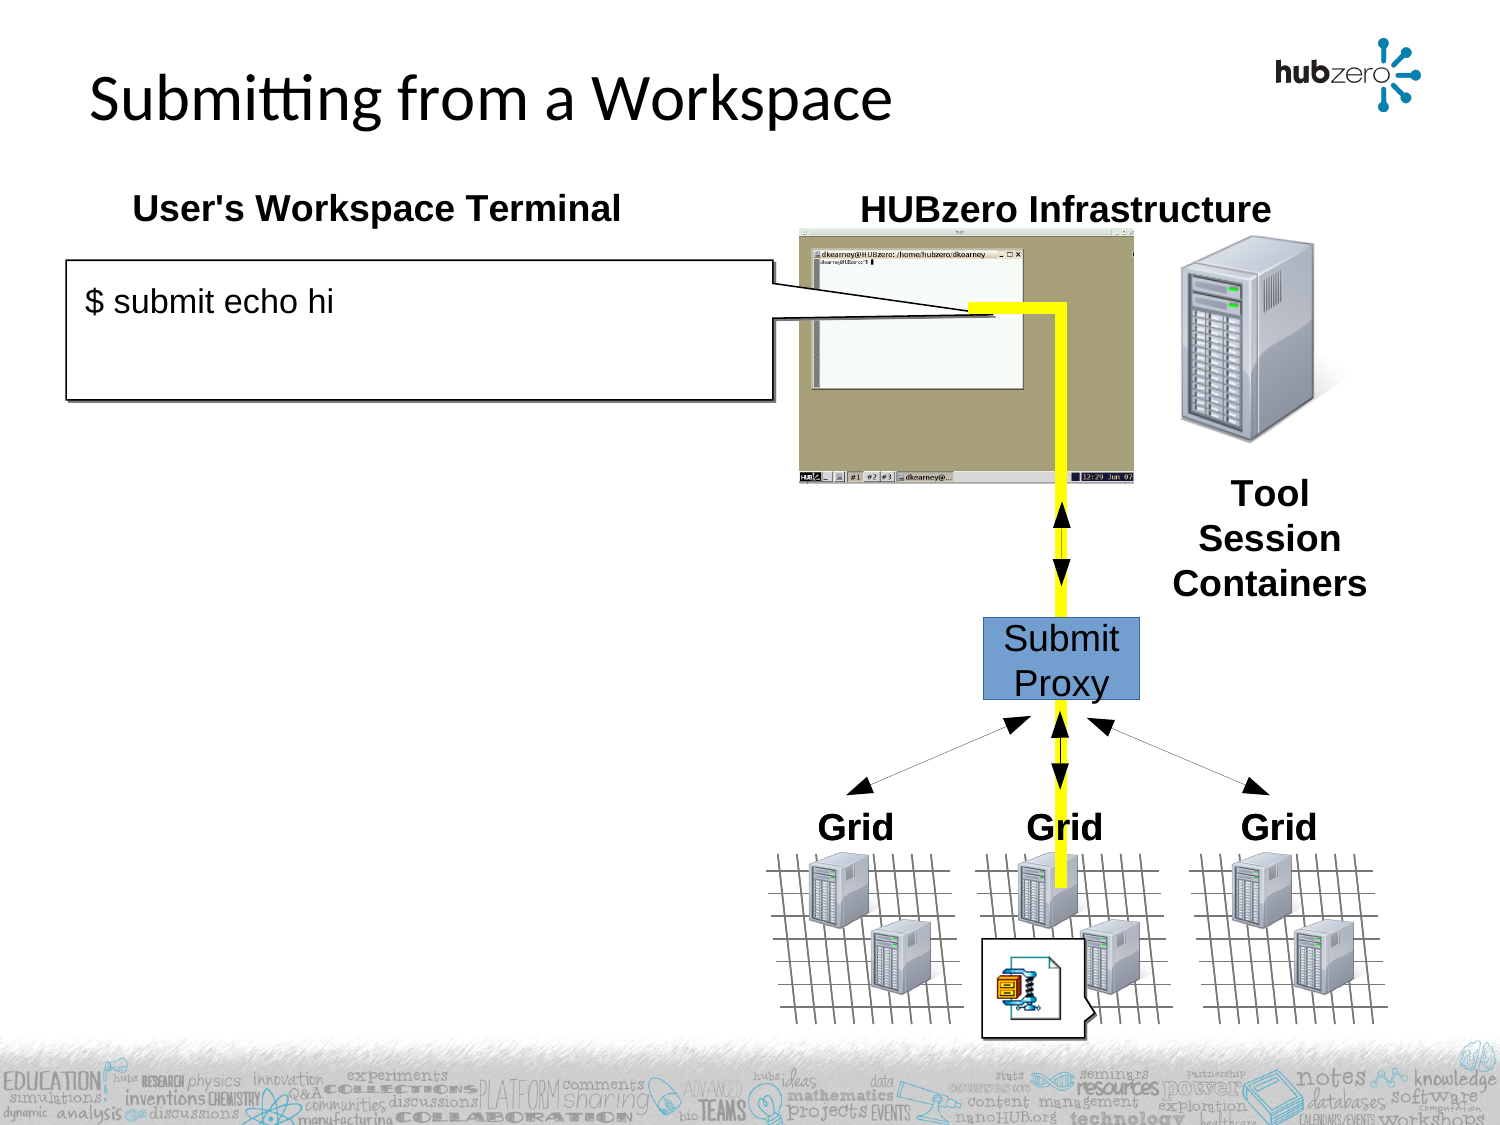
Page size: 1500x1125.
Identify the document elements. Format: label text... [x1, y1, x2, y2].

picture [1272, 35, 1424, 44]
picture [799, 228, 1134, 484]
title Submitting from a Workspace [75, 44, 1425, 144]
text_box [66, 260, 773, 400]
text_box Submit Proxy [983, 617, 1140, 700]
text_box Grid [1225, 795, 1333, 856]
text_box Grid [1011, 795, 1119, 856]
text_box Tool Session Containers [1157, 461, 1395, 612]
text_box [774, 283, 994, 319]
picture [1156, 228, 1367, 451]
picture [799, 314, 1055, 484]
text_box [982, 938, 1095, 1038]
picture [989, 949, 1068, 1028]
picture [1220, 849, 1378, 998]
picture [1006, 849, 1164, 998]
picture [0, 1034, 1500, 1125]
text_box User's Workspace Terminal [117, 176, 634, 237]
text_box $ submit echo hi [70, 272, 774, 410]
text_box Grid [802, 795, 910, 856]
text_box HUBzero Infrastructure [845, 177, 1288, 238]
picture [797, 849, 955, 998]
